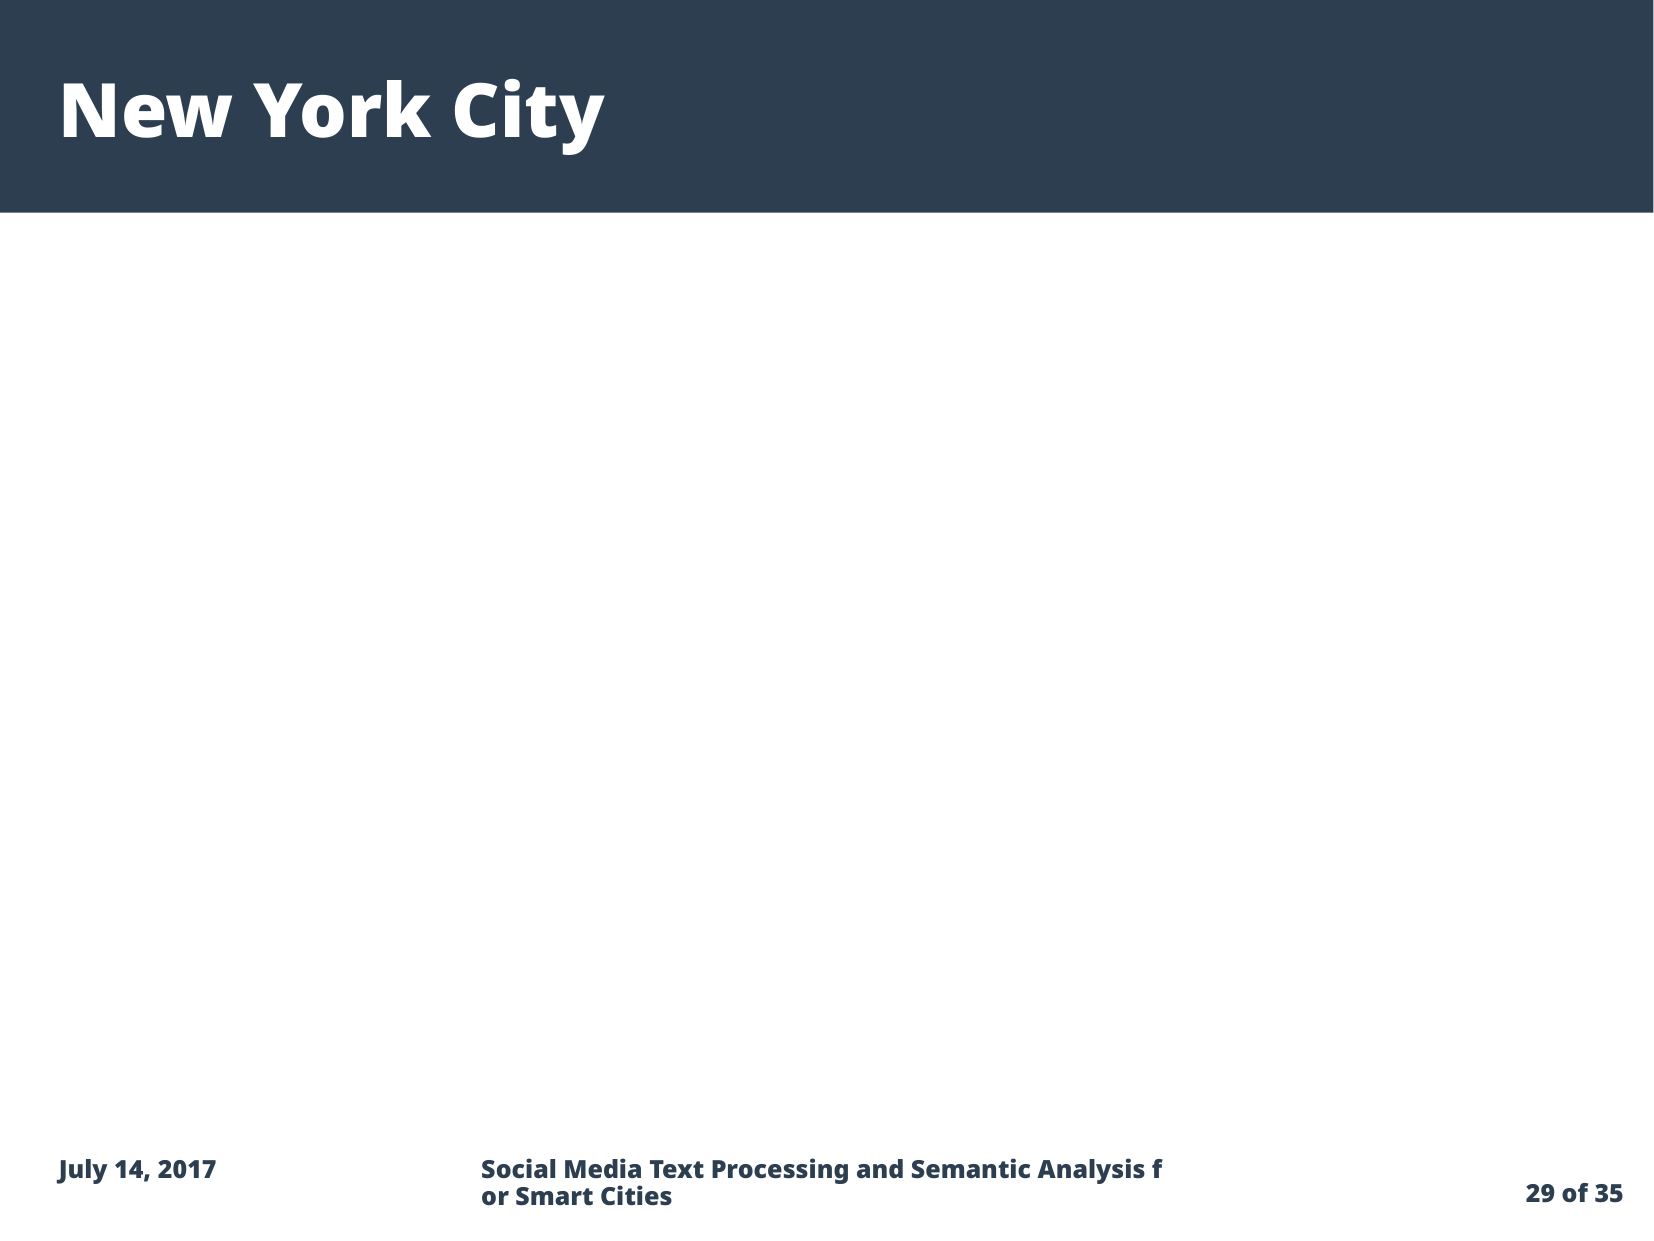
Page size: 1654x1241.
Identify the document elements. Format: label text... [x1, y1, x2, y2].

title New York City [59, 29, 1595, 187]
